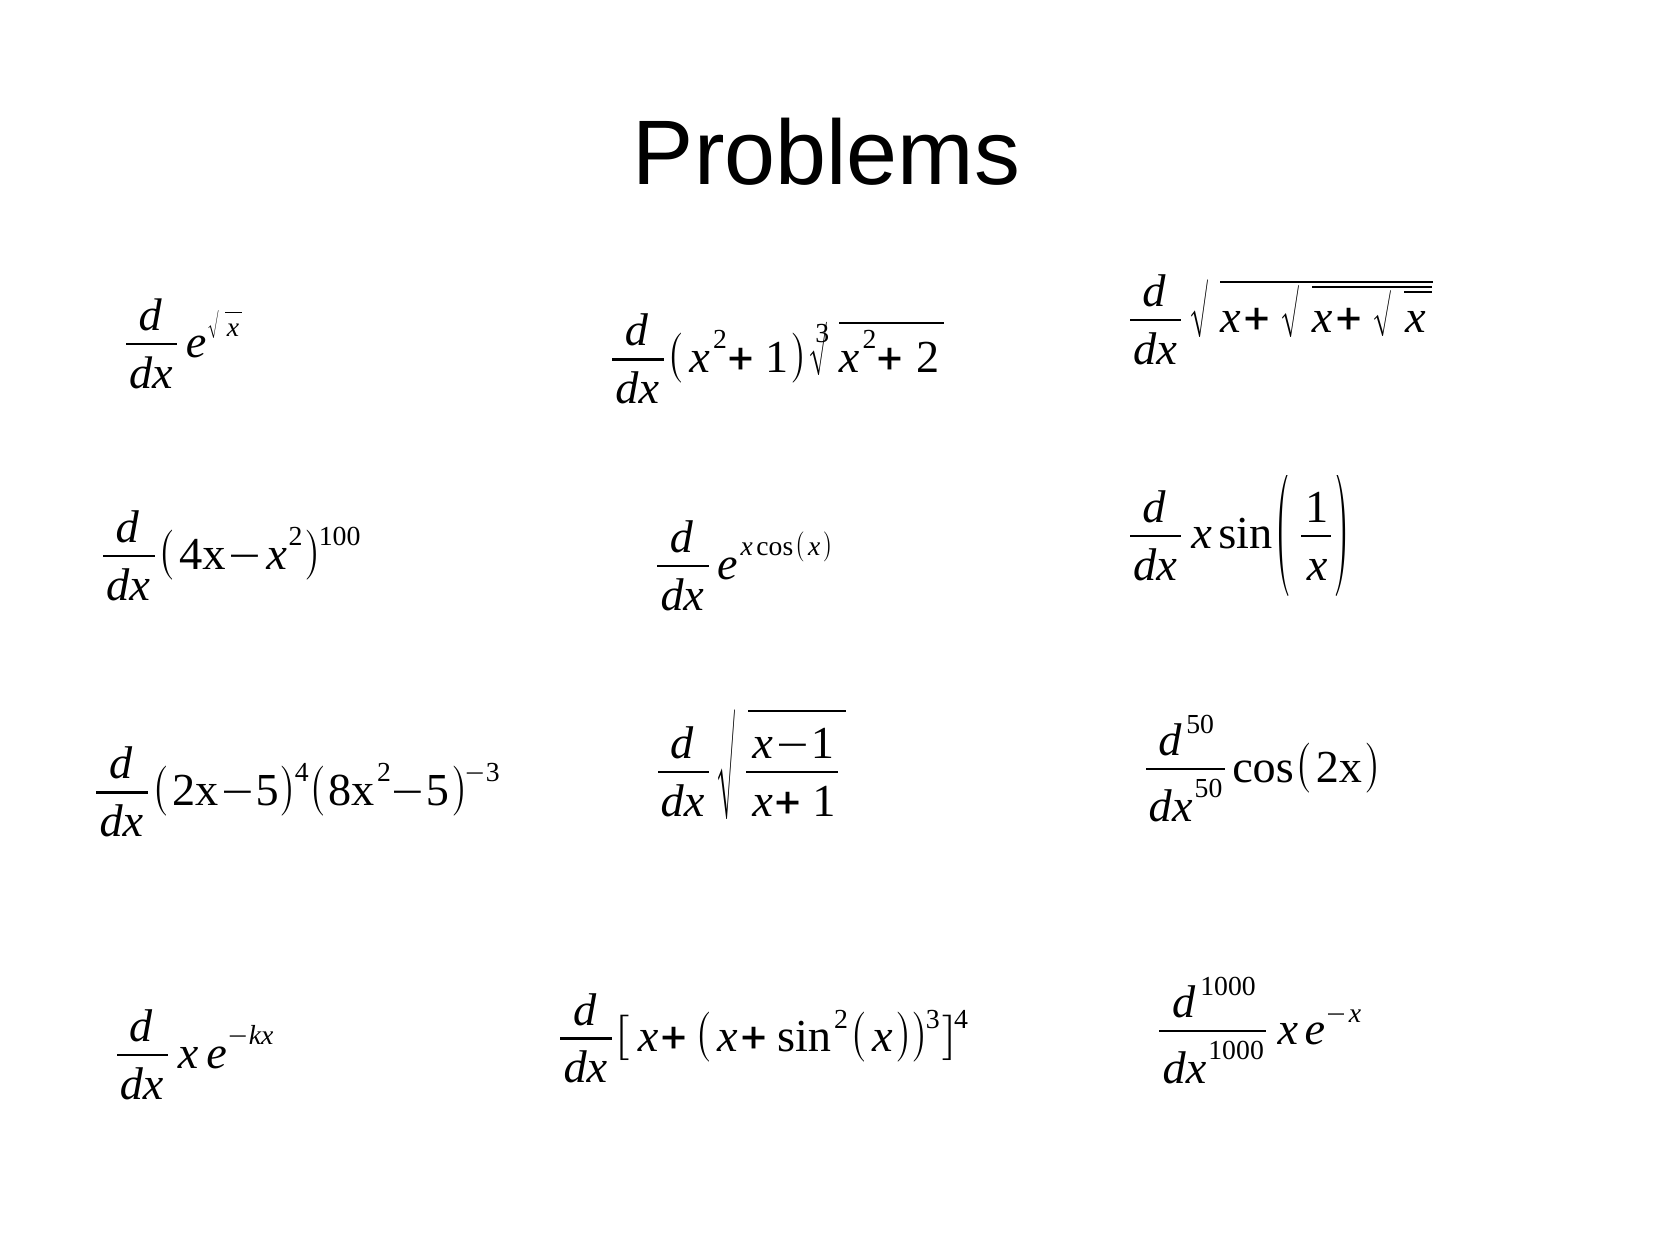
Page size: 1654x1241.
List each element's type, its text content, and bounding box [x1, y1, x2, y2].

chart [604, 305, 945, 414]
chart [95, 501, 367, 611]
chart [1151, 970, 1368, 1093]
chart [552, 984, 975, 1093]
chart [118, 290, 246, 398]
chart [649, 708, 847, 827]
chart [649, 511, 838, 621]
chart [88, 738, 506, 847]
title Problems [82, 49, 1571, 257]
chart [1137, 708, 1387, 831]
chart [1122, 265, 1433, 374]
chart [1122, 475, 1363, 596]
chart [108, 1000, 281, 1110]
